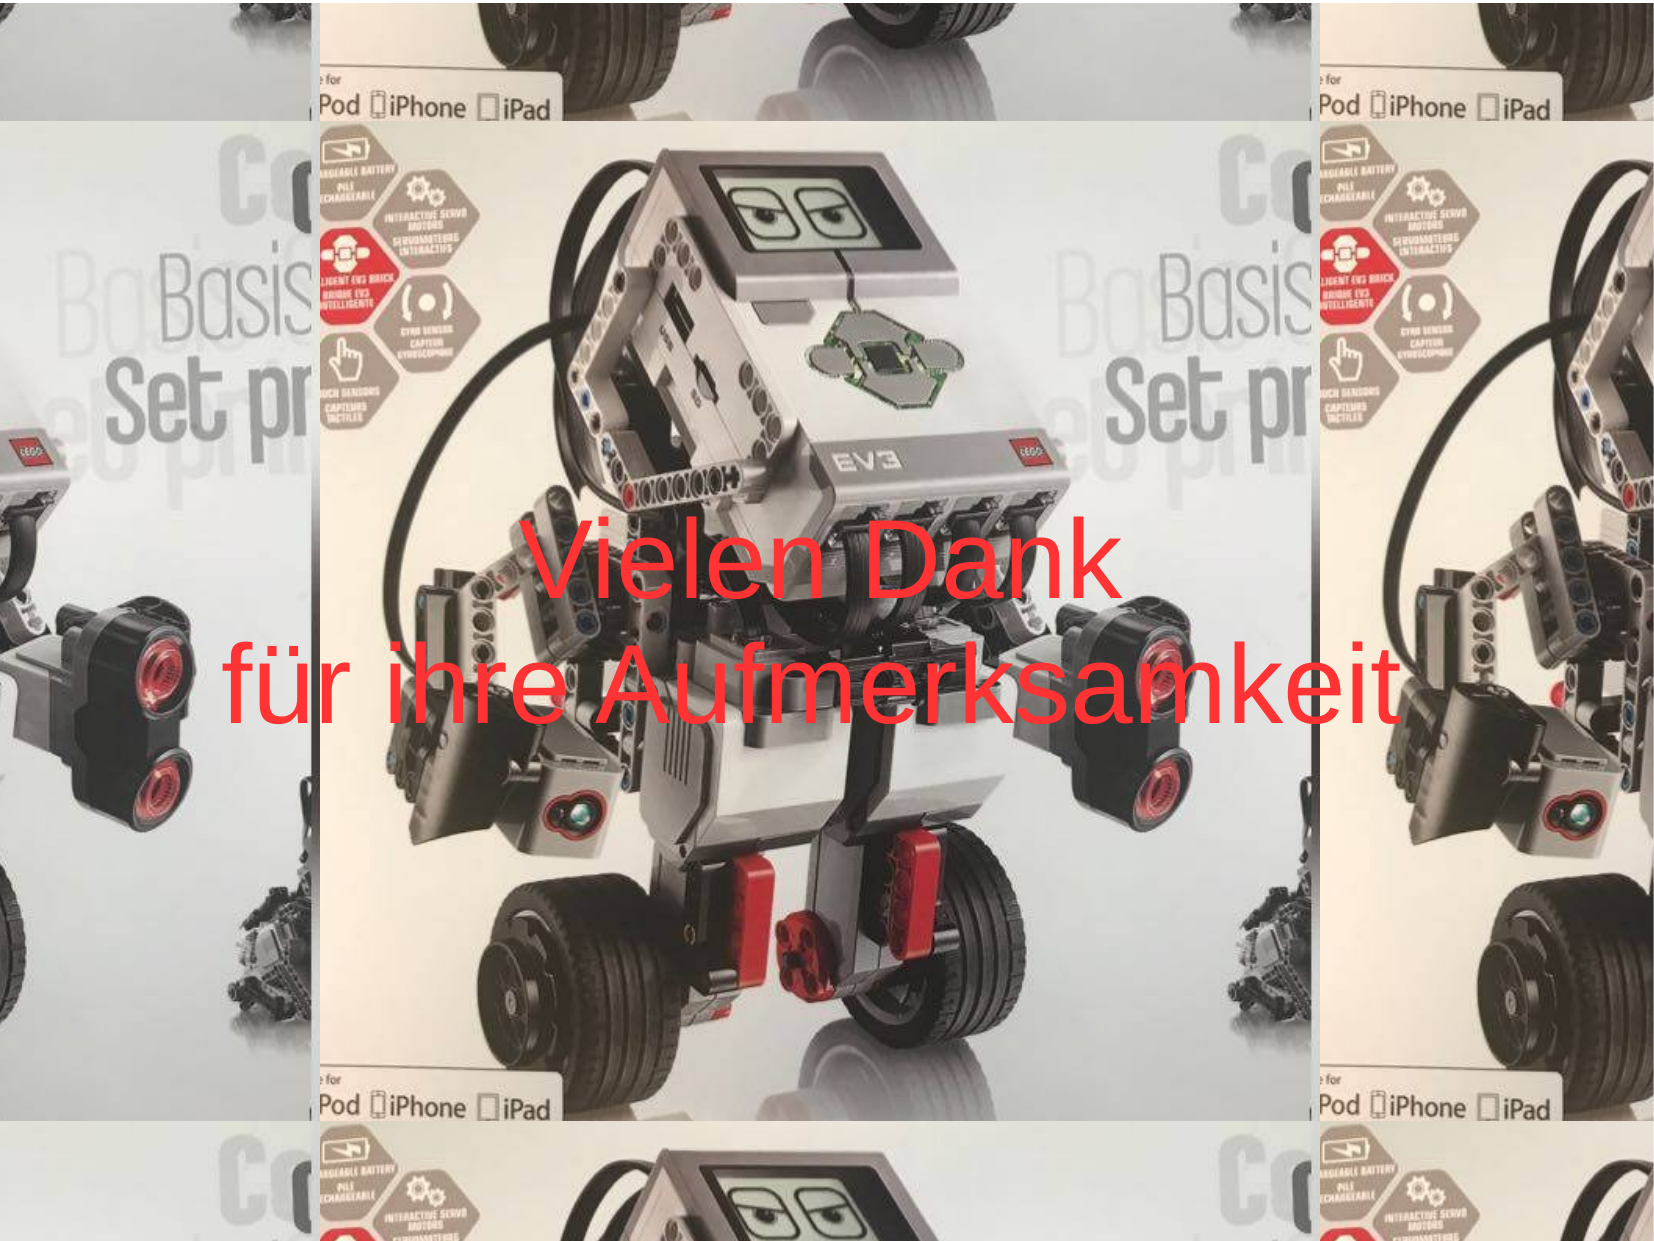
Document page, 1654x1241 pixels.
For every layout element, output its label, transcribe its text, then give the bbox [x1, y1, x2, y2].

subtitle Vielen Dank für ihre Aufmerksamkeit [0, 3, 1654, 1241]
